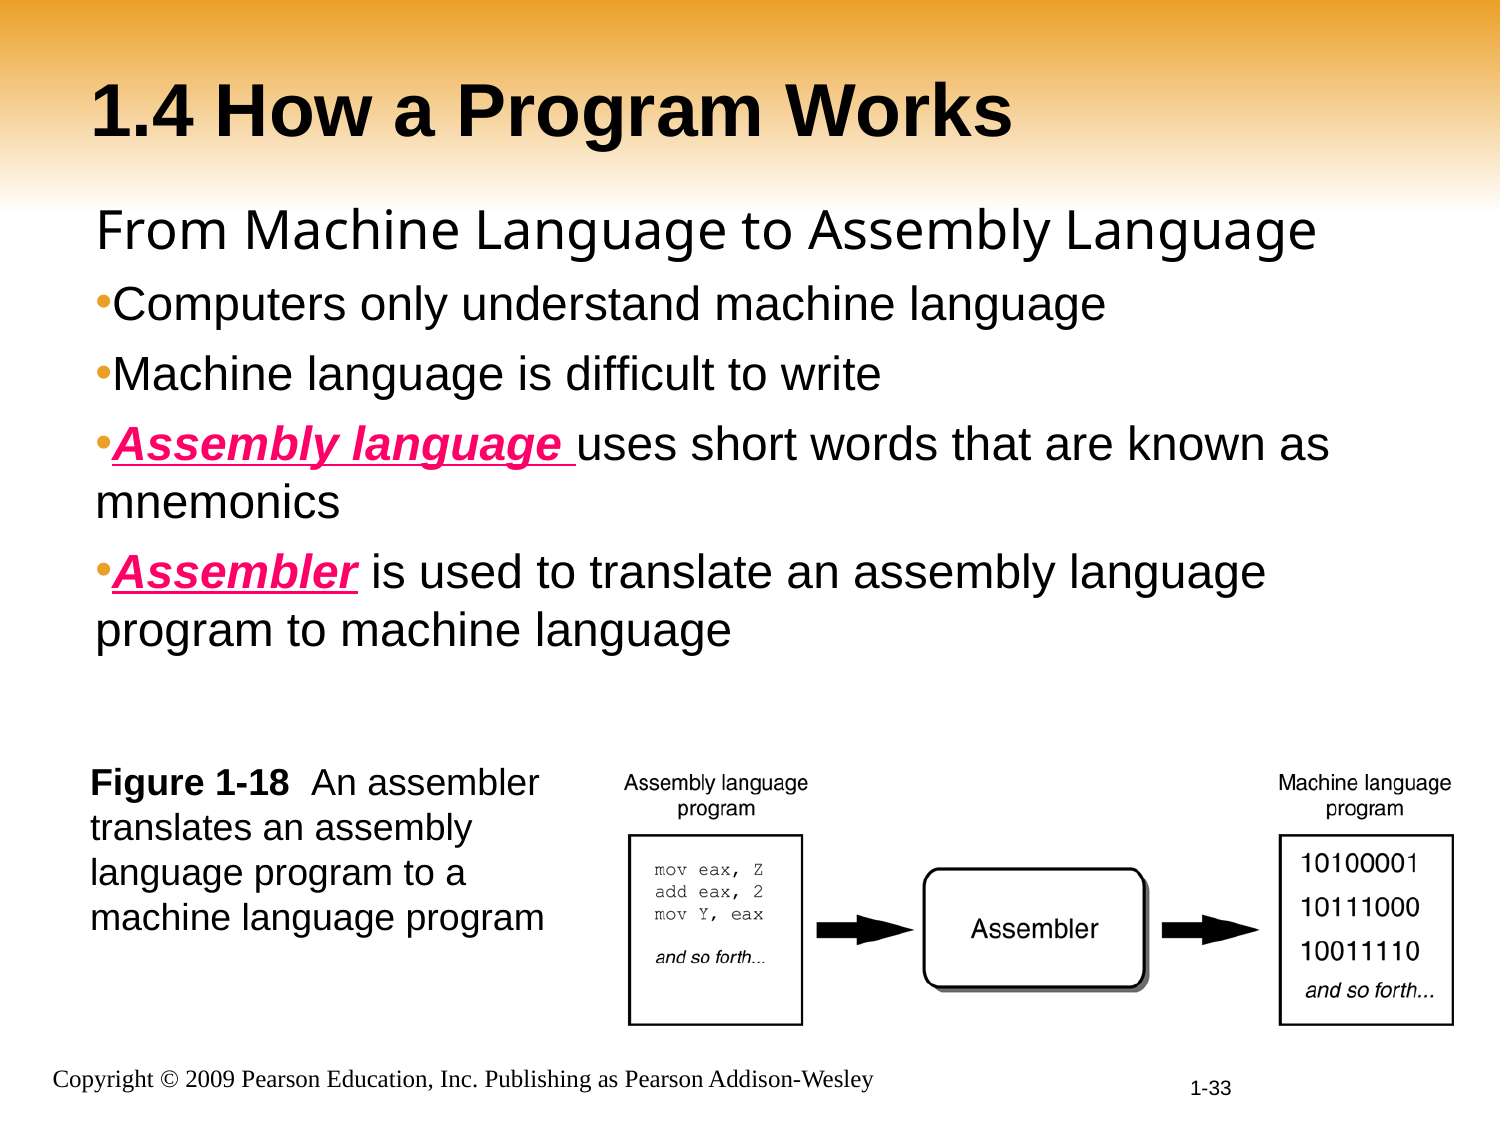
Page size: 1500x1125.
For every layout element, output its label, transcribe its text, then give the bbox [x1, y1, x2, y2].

picture [624, 774, 1454, 1026]
text_box Figure 1-18 An assembler translates an assembly language program to a machine language program [75, 750, 576, 946]
text_box 1- [1175, 1049, 1488, 1125]
list From Machine Language to Assembly Language Computers only understand machine language Machine language is difficult to write Assembly language uses short words that are known as mnemonics Assembler is used to translate an assembly language program to machine language [62, 187, 1363, 763]
title 1.4 How a Program Works [75, 12, 1438, 201]
